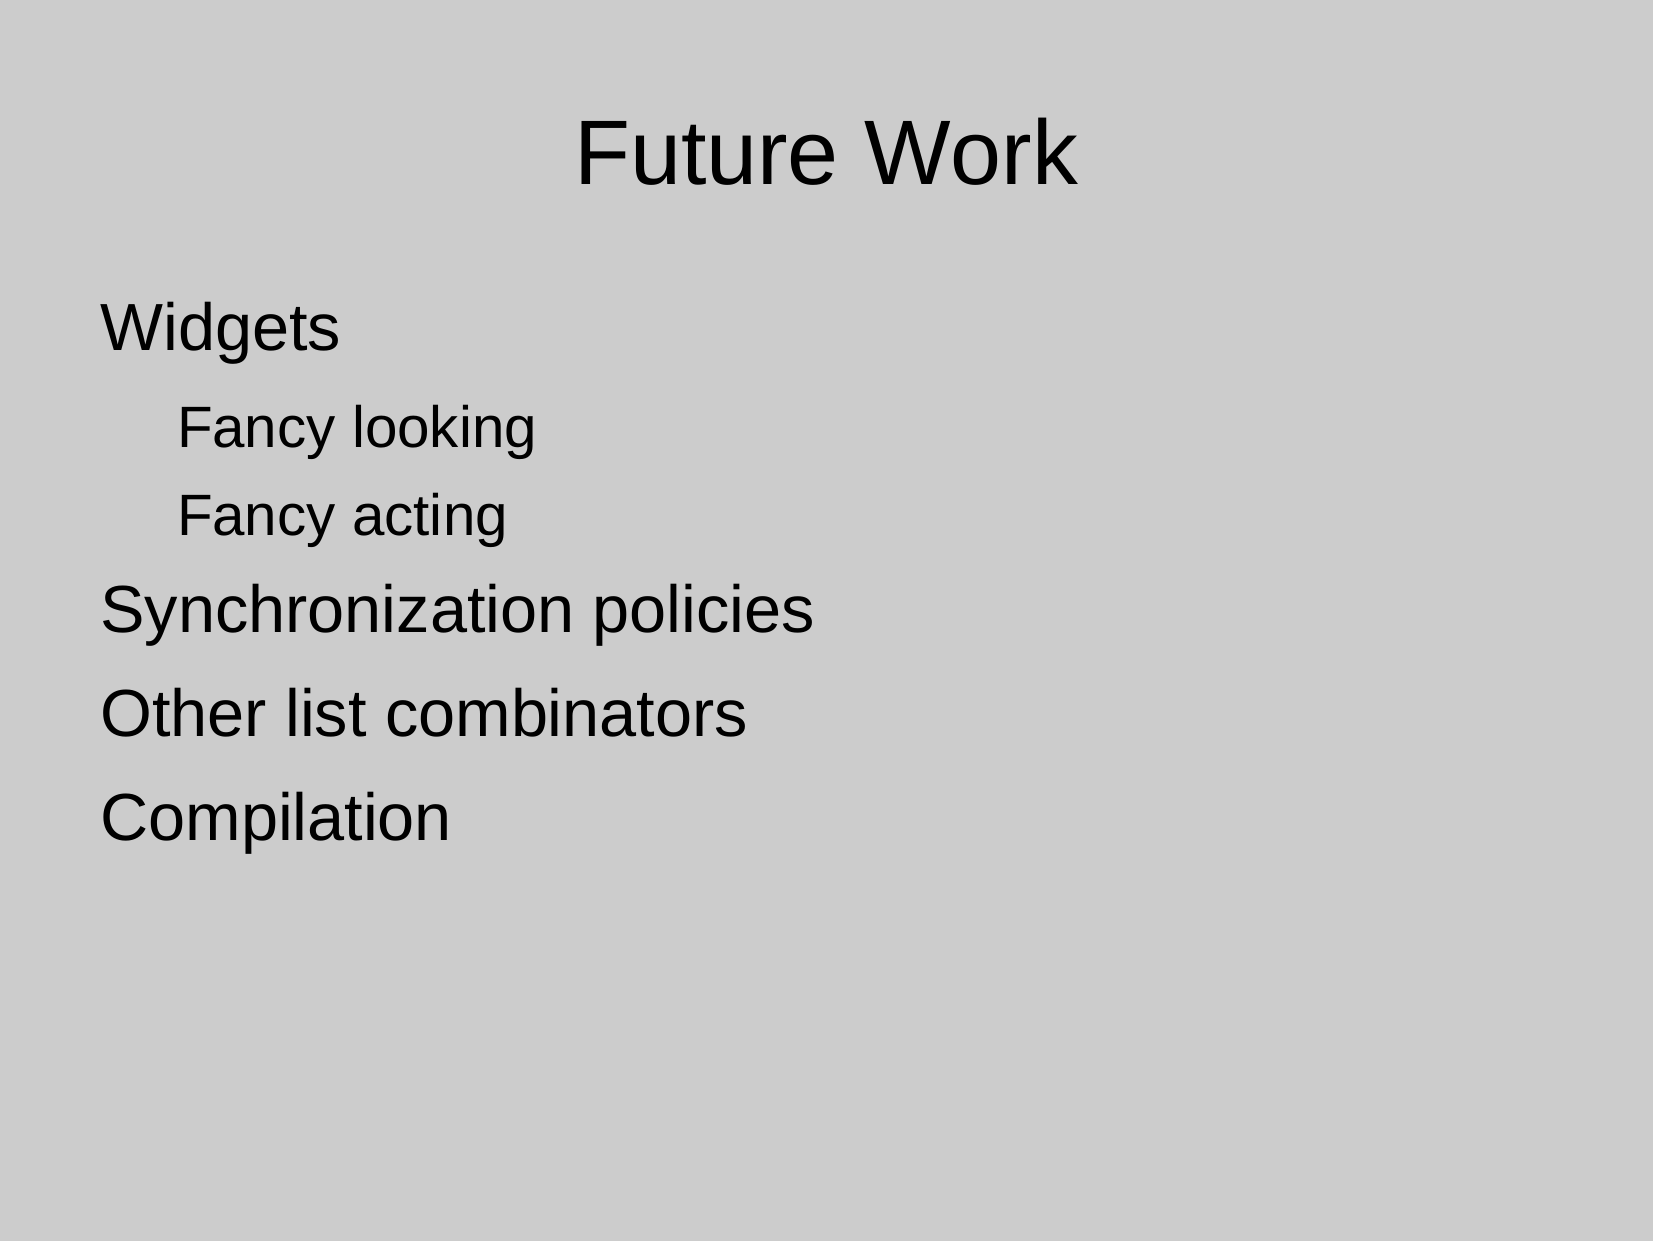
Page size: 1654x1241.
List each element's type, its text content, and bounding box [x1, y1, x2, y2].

title Future Work [82, 49, 1571, 257]
list Widgets Fancy looking Fancy acting Synchronization policies Other list combinators Compilation [82, 290, 1571, 1109]
